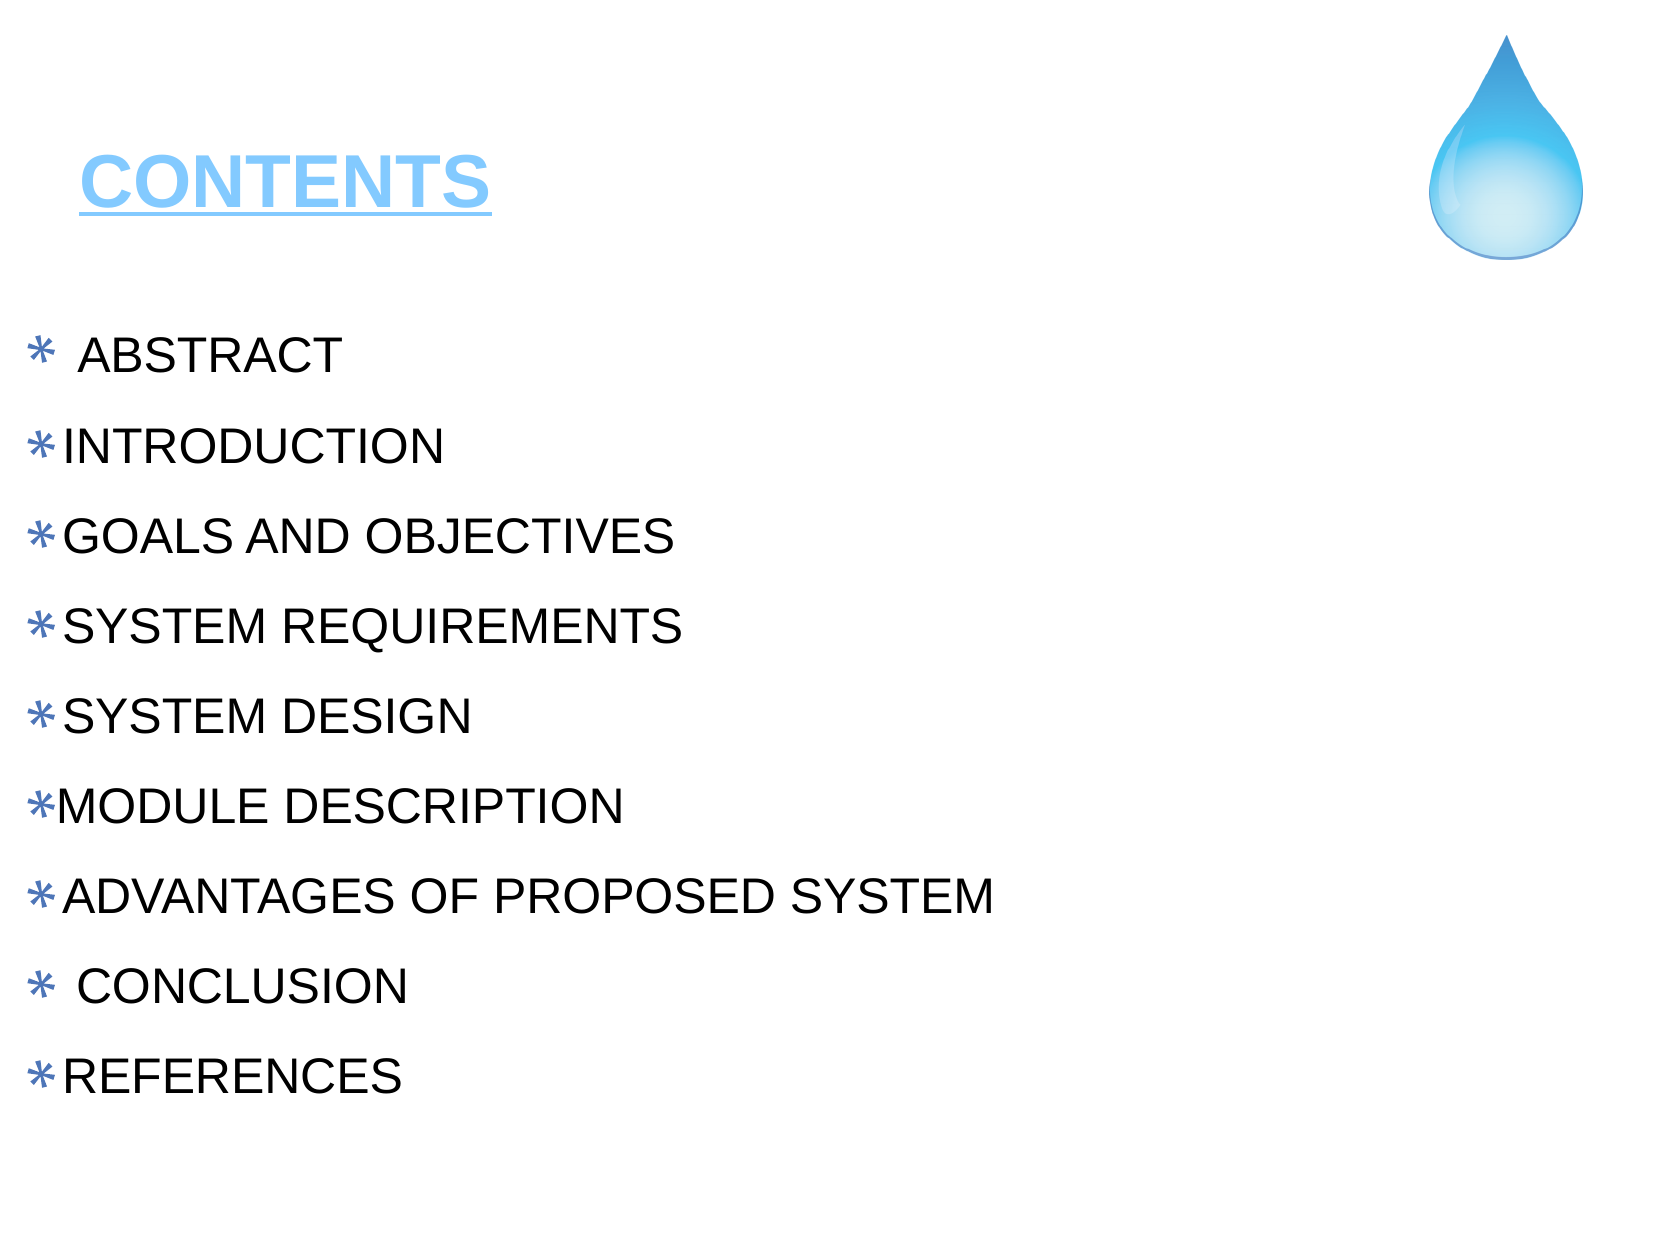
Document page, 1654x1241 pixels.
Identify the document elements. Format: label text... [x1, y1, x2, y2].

title CONTENTS [64, 32, 1415, 232]
text_box ABSTRACT INTRODUCTION GOALS AND OBJECTIVES SYSTEM REQUIREMENTS SYSTEM DESIGN MODULE DESCRIPTION ADVANTAGES OF PROPOSED SYSTEM CONCLUSION REFERENCES [12, 272, 1394, 1003]
picture [1429, 35, 1583, 260]
